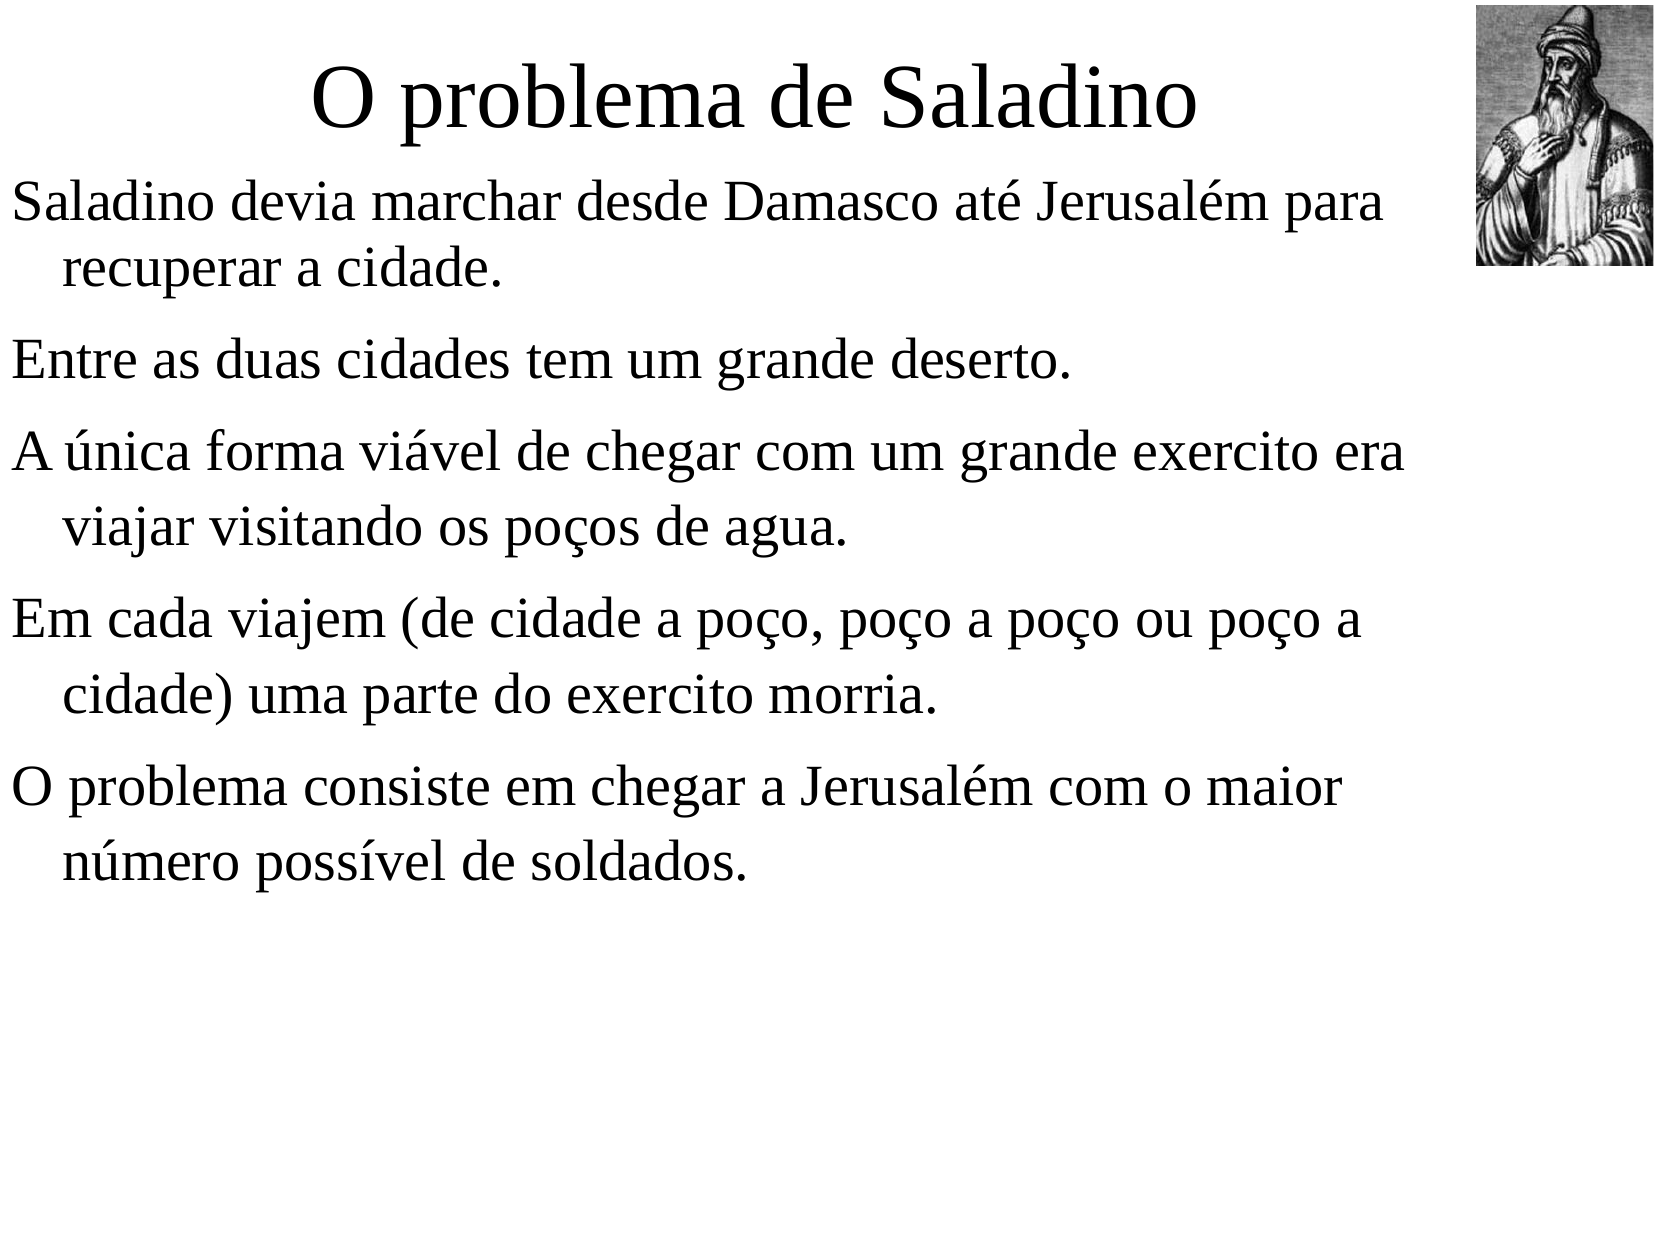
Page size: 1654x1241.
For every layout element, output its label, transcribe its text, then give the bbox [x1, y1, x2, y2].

picture [1476, 5, 1654, 266]
title O problema de Saladino [11, 0, 1500, 168]
list Saladino devia marchar desde Damasco até Jerusalém para recuperar a cidade. Entre as duas cidades tem um grande deserto. A única forma viável de chegar com um grande exercito era viajar visitando os poços de agua. Em cada viajem (de cidade a poço, poço a poço ou poço a cidade) uma parte do exercito morria. O problema consiste em chegar a Jerusalém com o maior número possível de soldados. [11, 168, 1500, 972]
